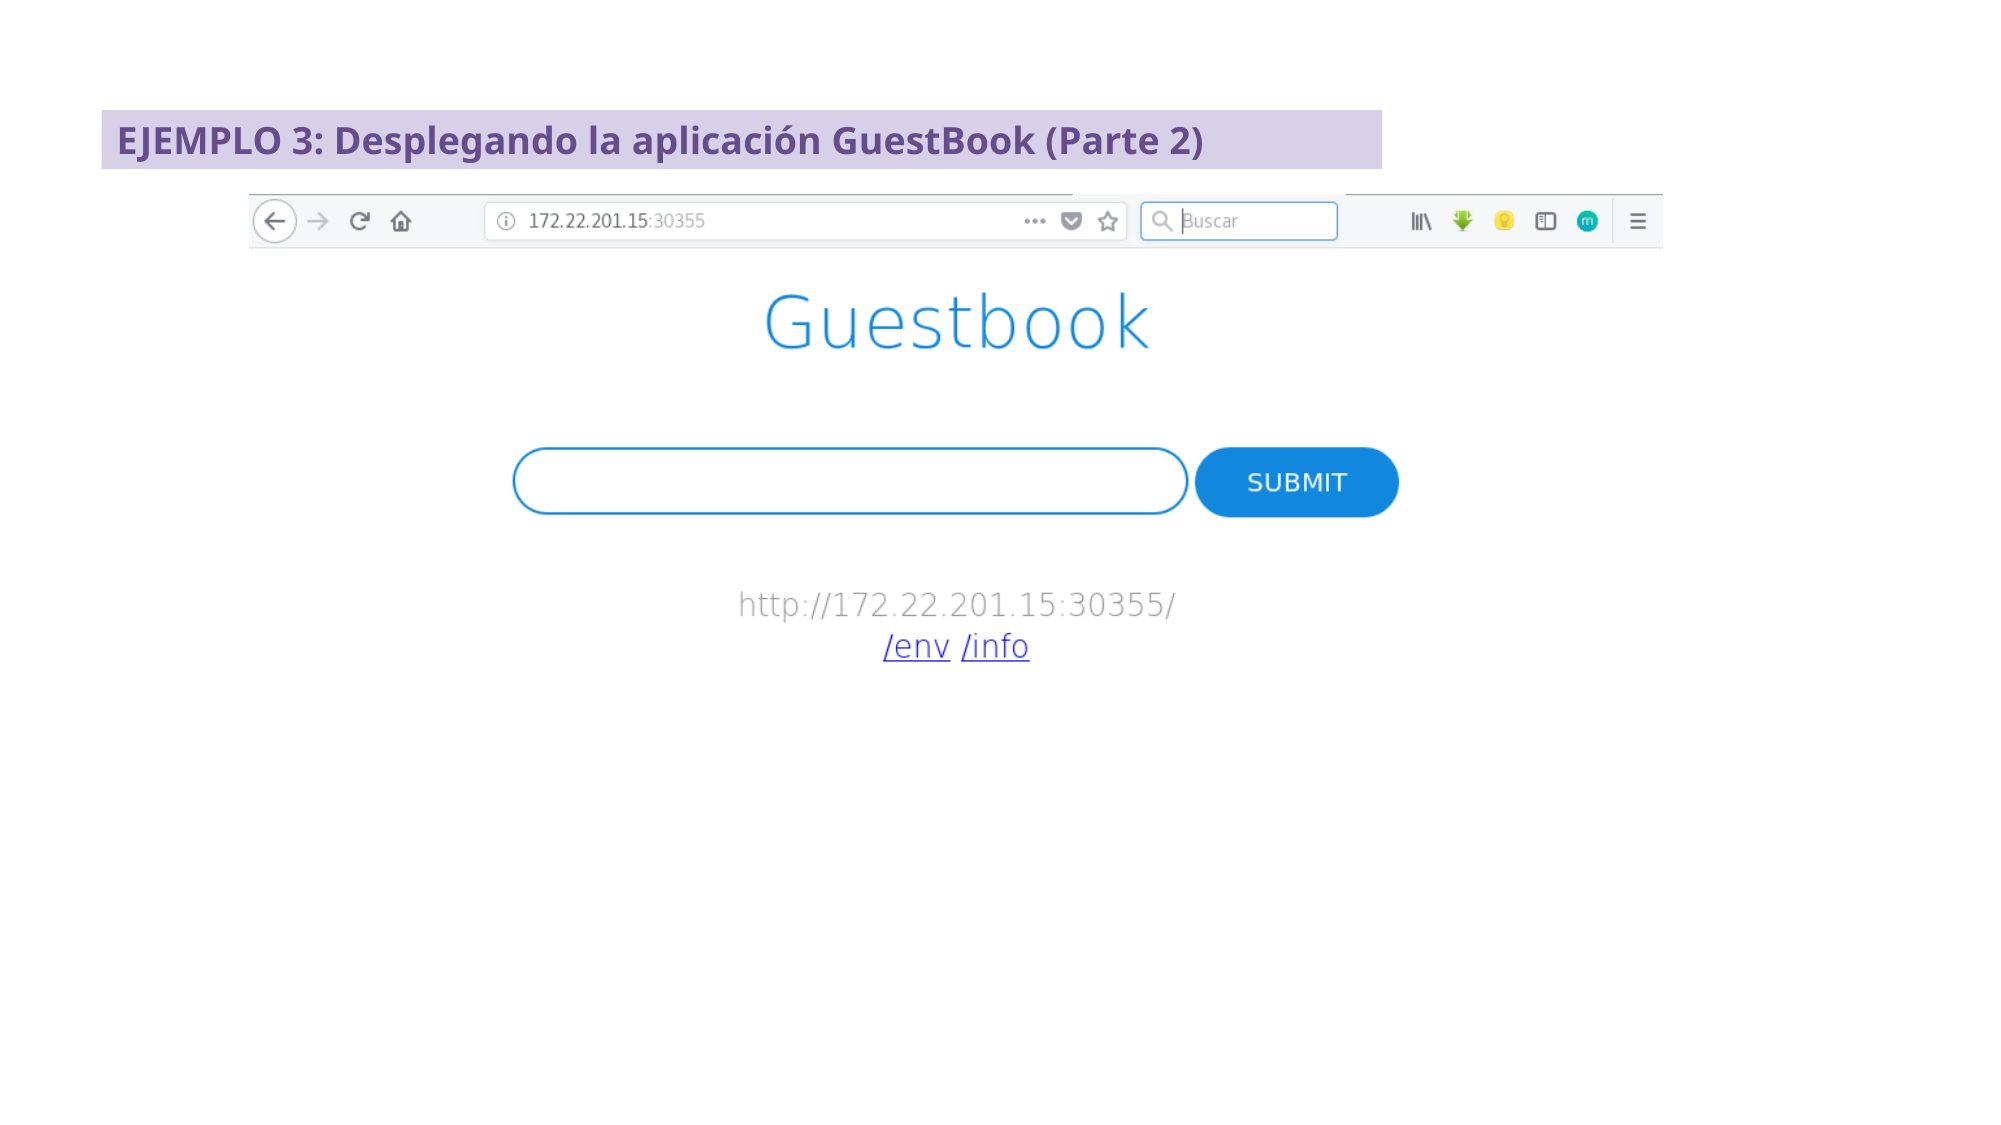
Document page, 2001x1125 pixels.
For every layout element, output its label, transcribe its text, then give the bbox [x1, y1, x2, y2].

text_box EJEMPLO 3: Desplegando la aplicación GuestBook (Parte 2) [101, 110, 1382, 170]
picture [249, 194, 1663, 1045]
